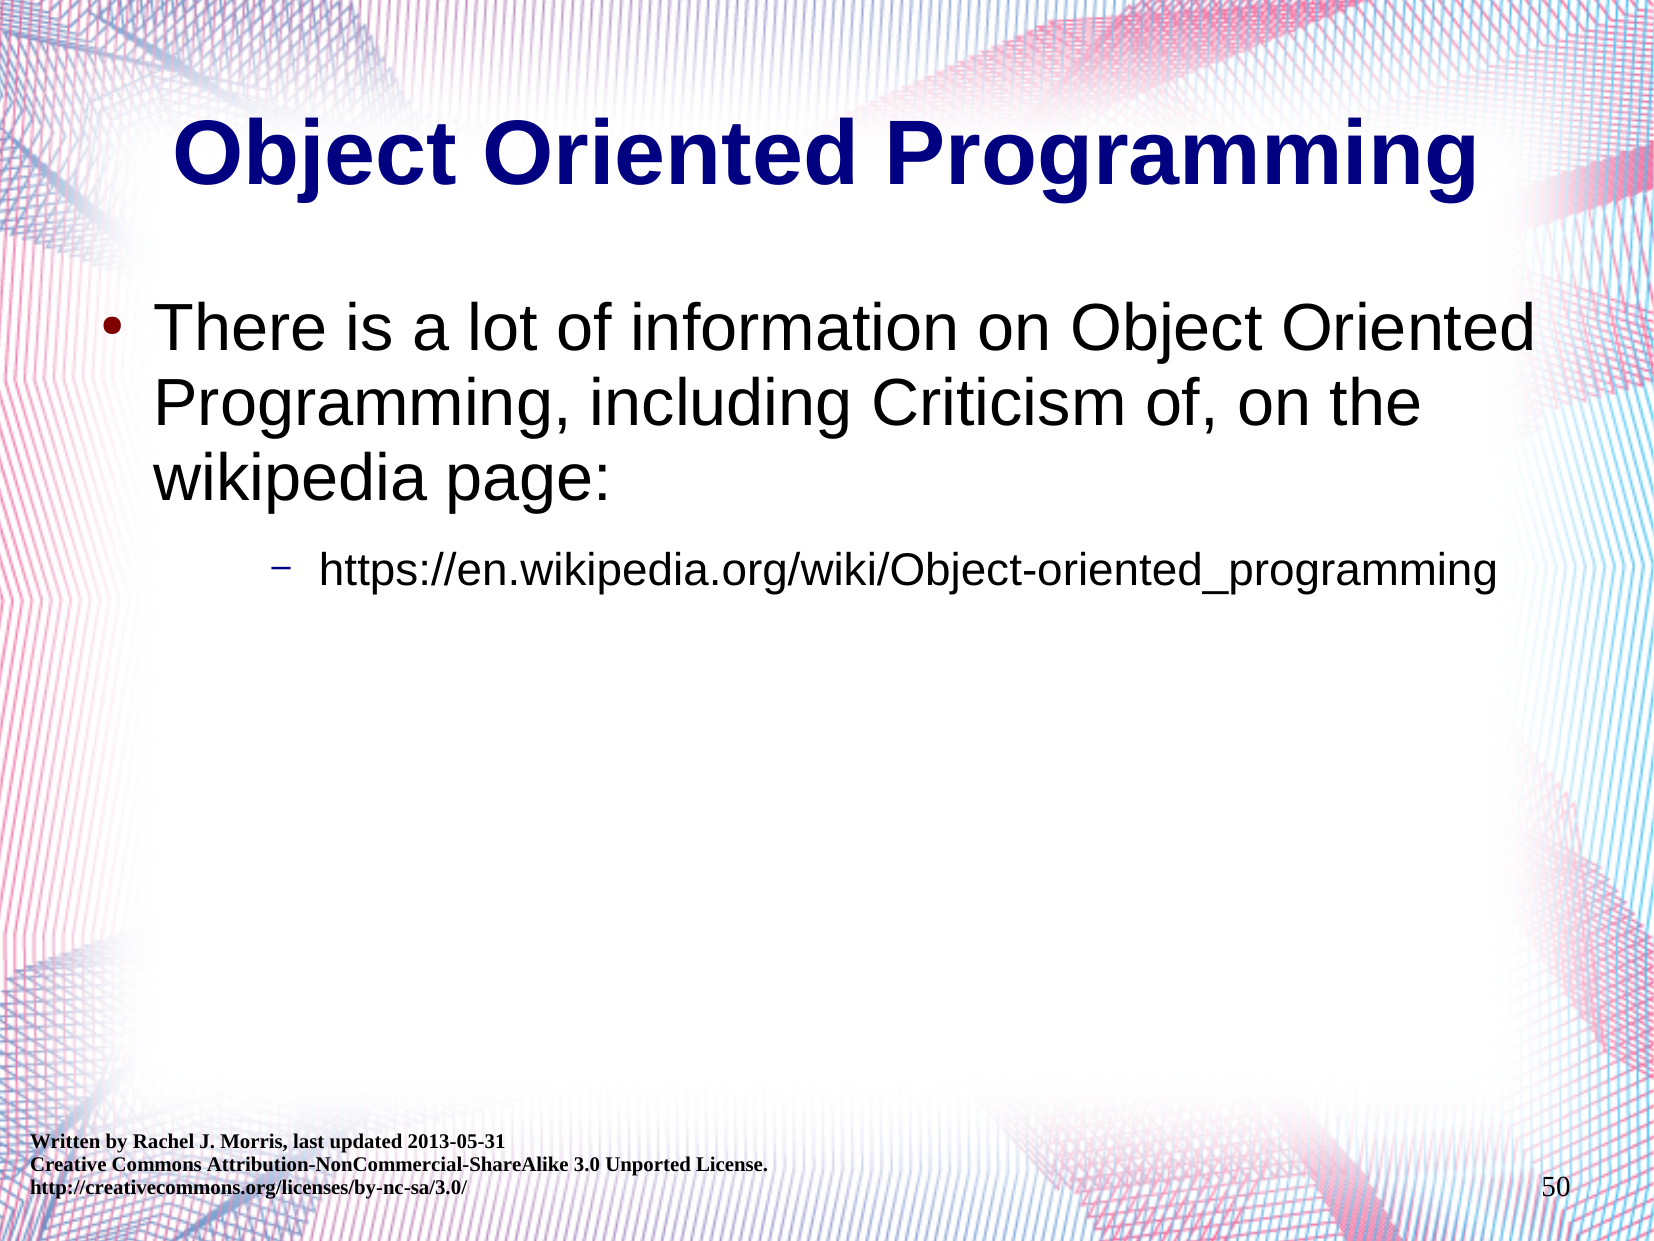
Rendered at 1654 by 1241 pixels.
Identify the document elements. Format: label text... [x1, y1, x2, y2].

picture [0, 0, 1654, 1241]
list There is a lot of information on Object Oriented Programming, including Criticism of, on the wikipedia page: https://en.wikipedia.org/wiki/Object-oriented_programming [82, 290, 1571, 1010]
title Object Oriented Programming [82, 49, 1571, 257]
